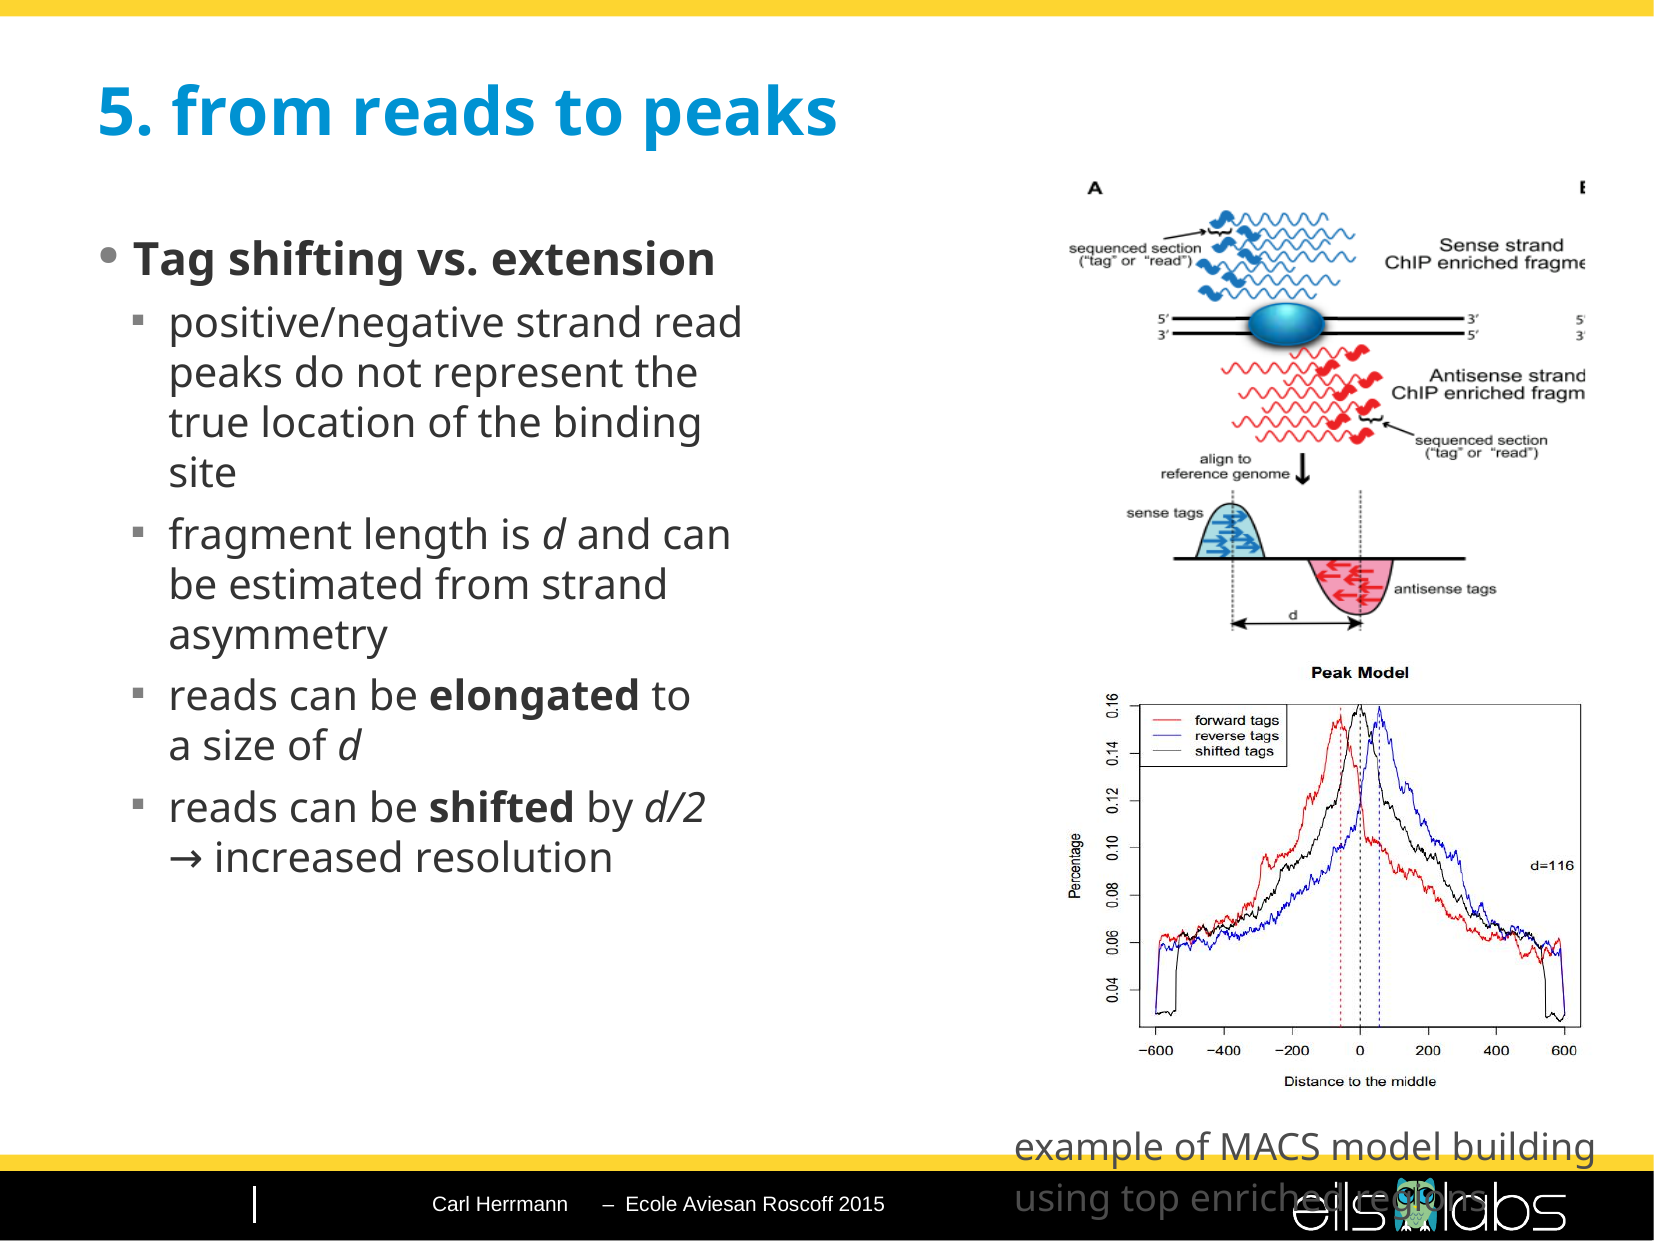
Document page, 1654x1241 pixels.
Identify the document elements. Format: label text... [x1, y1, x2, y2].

picture [1066, 654, 1604, 1092]
title 5. from reads to peaks [82, 61, 1571, 168]
picture [1053, 170, 1586, 638]
list Tag shifting vs. extension positive/negative strand read peaks do not represent the true location of the binding site fragment length is d and can be estimated from strand asymmetry reads can be elongated to a size of d reads can be shifted by d/2 → increased resolution [82, 222, 793, 1149]
text_box example of MACS model building using top enriched regions [999, 1112, 1608, 1230]
